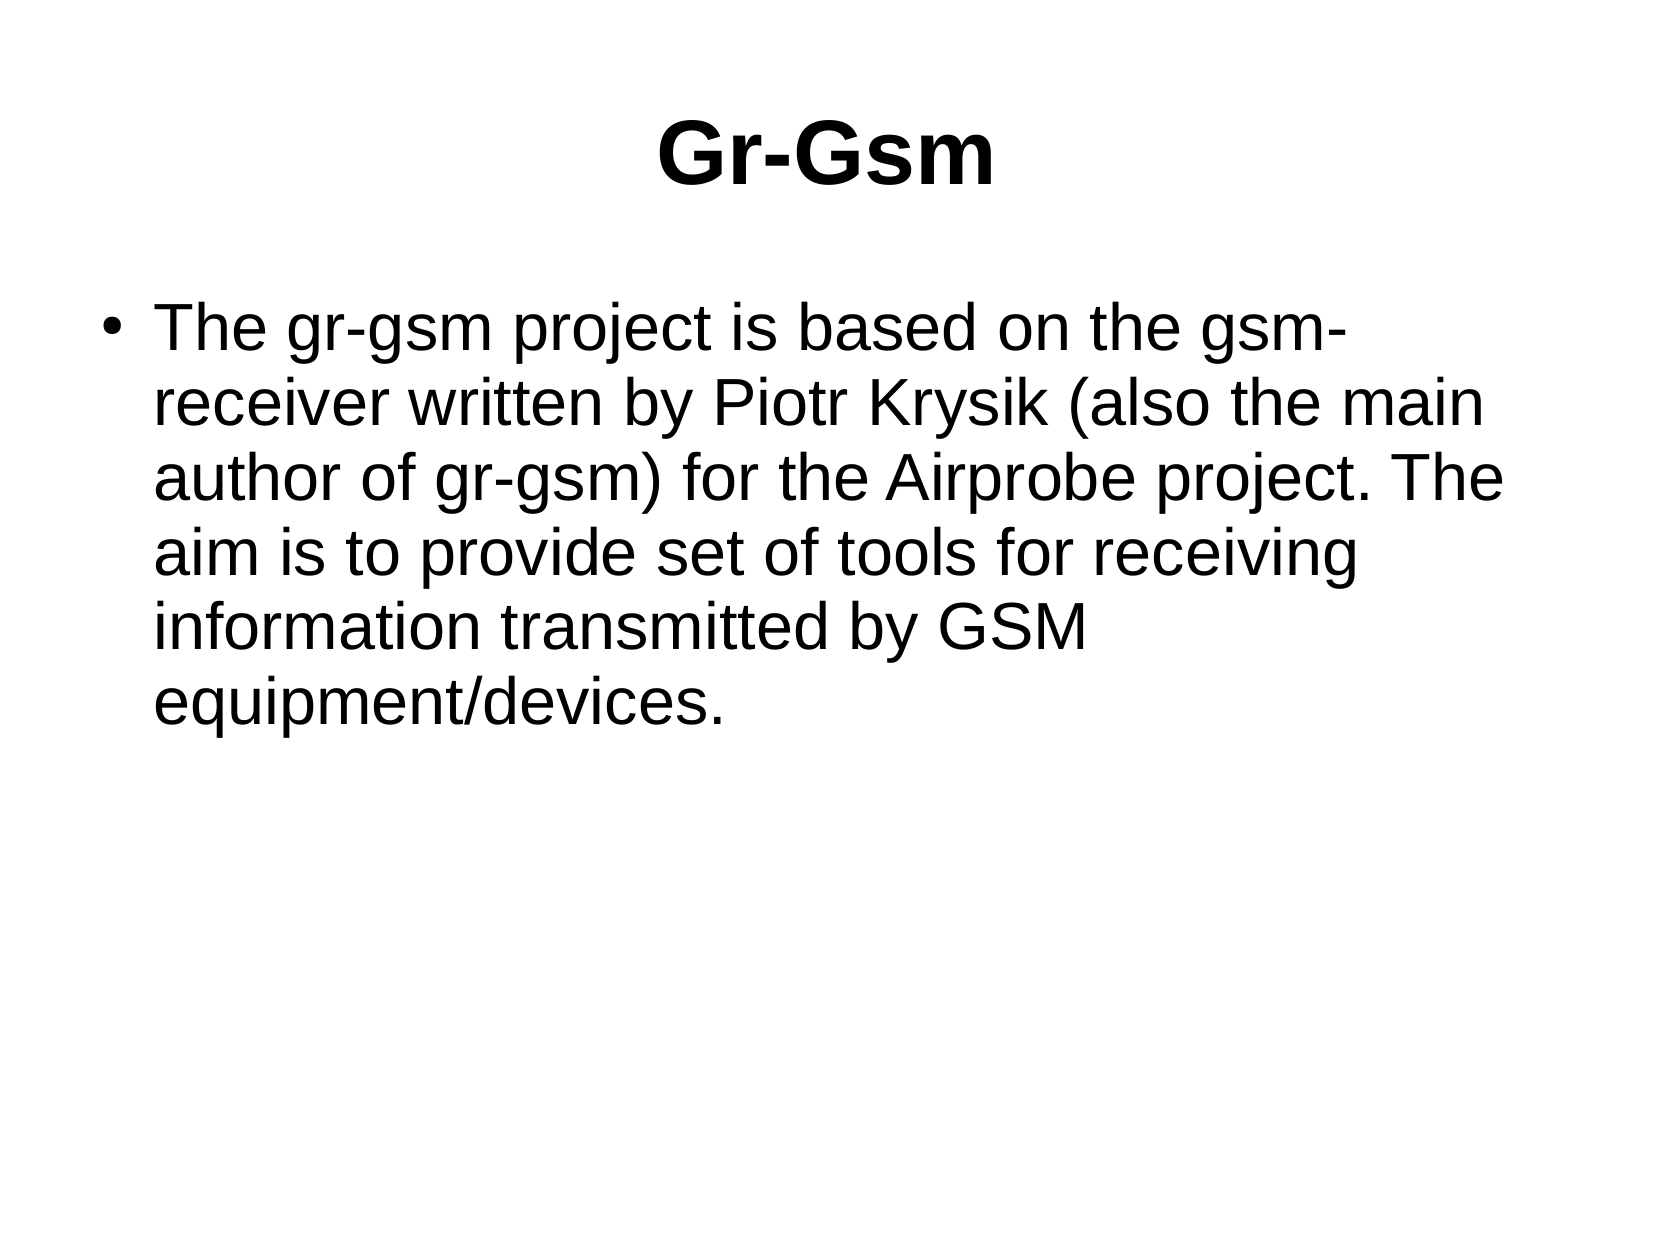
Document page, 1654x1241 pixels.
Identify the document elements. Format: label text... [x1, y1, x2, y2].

list The gr-gsm project is based on the gsm-receiver written by Piotr Krysik (also the main author of gr-gsm) for the Airprobe project. The aim is to provide set of tools for receiving information transmitted by GSM equipment/devices. [82, 290, 1571, 1010]
title Gr-Gsm [82, 49, 1571, 257]
